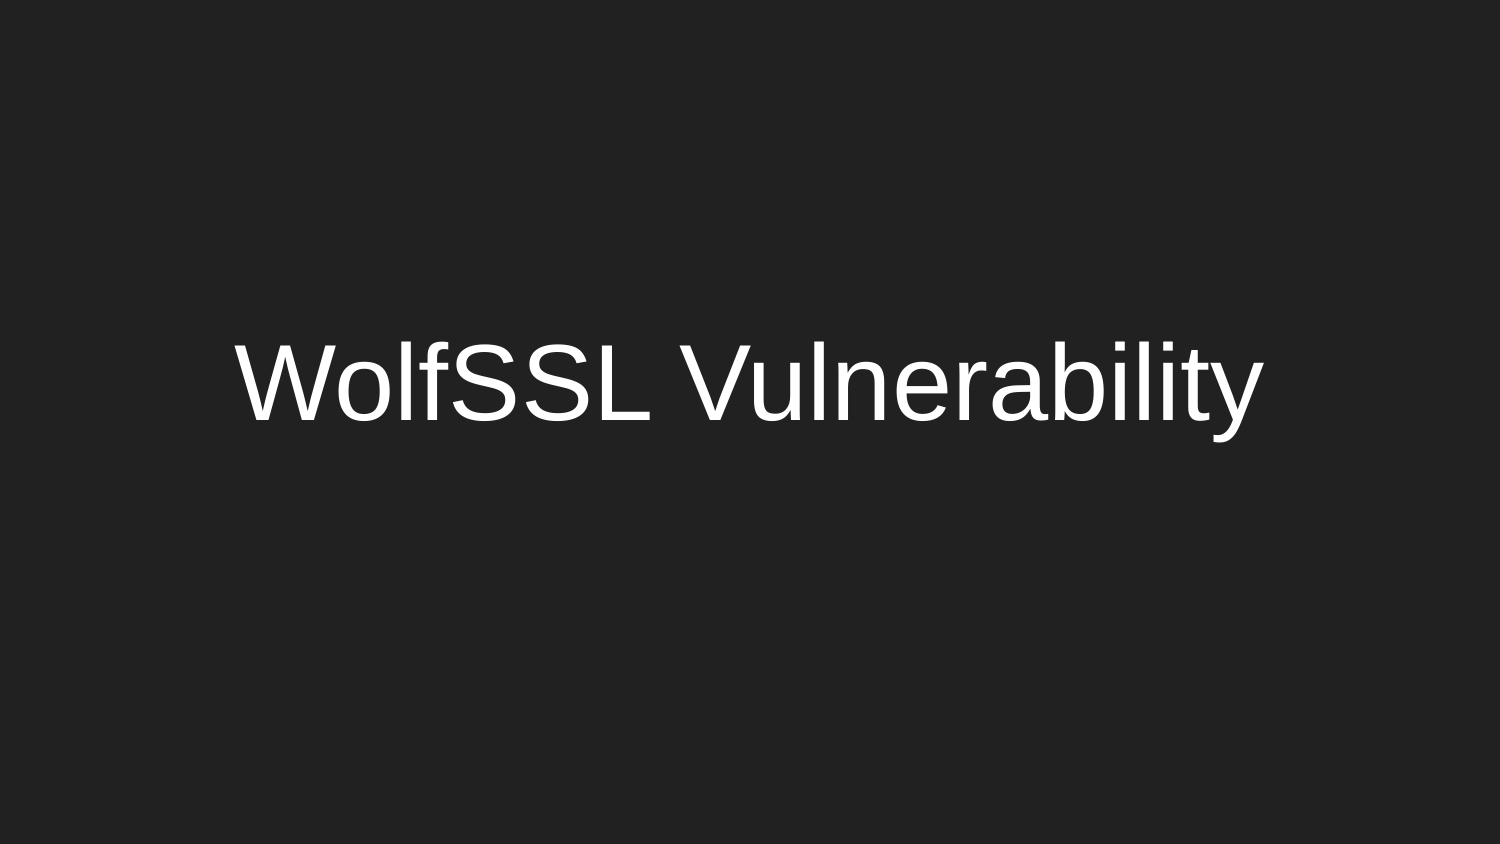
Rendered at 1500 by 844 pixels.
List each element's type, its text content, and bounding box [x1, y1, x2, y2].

title WolfSSL Vulnerability [51, 122, 1449, 459]
